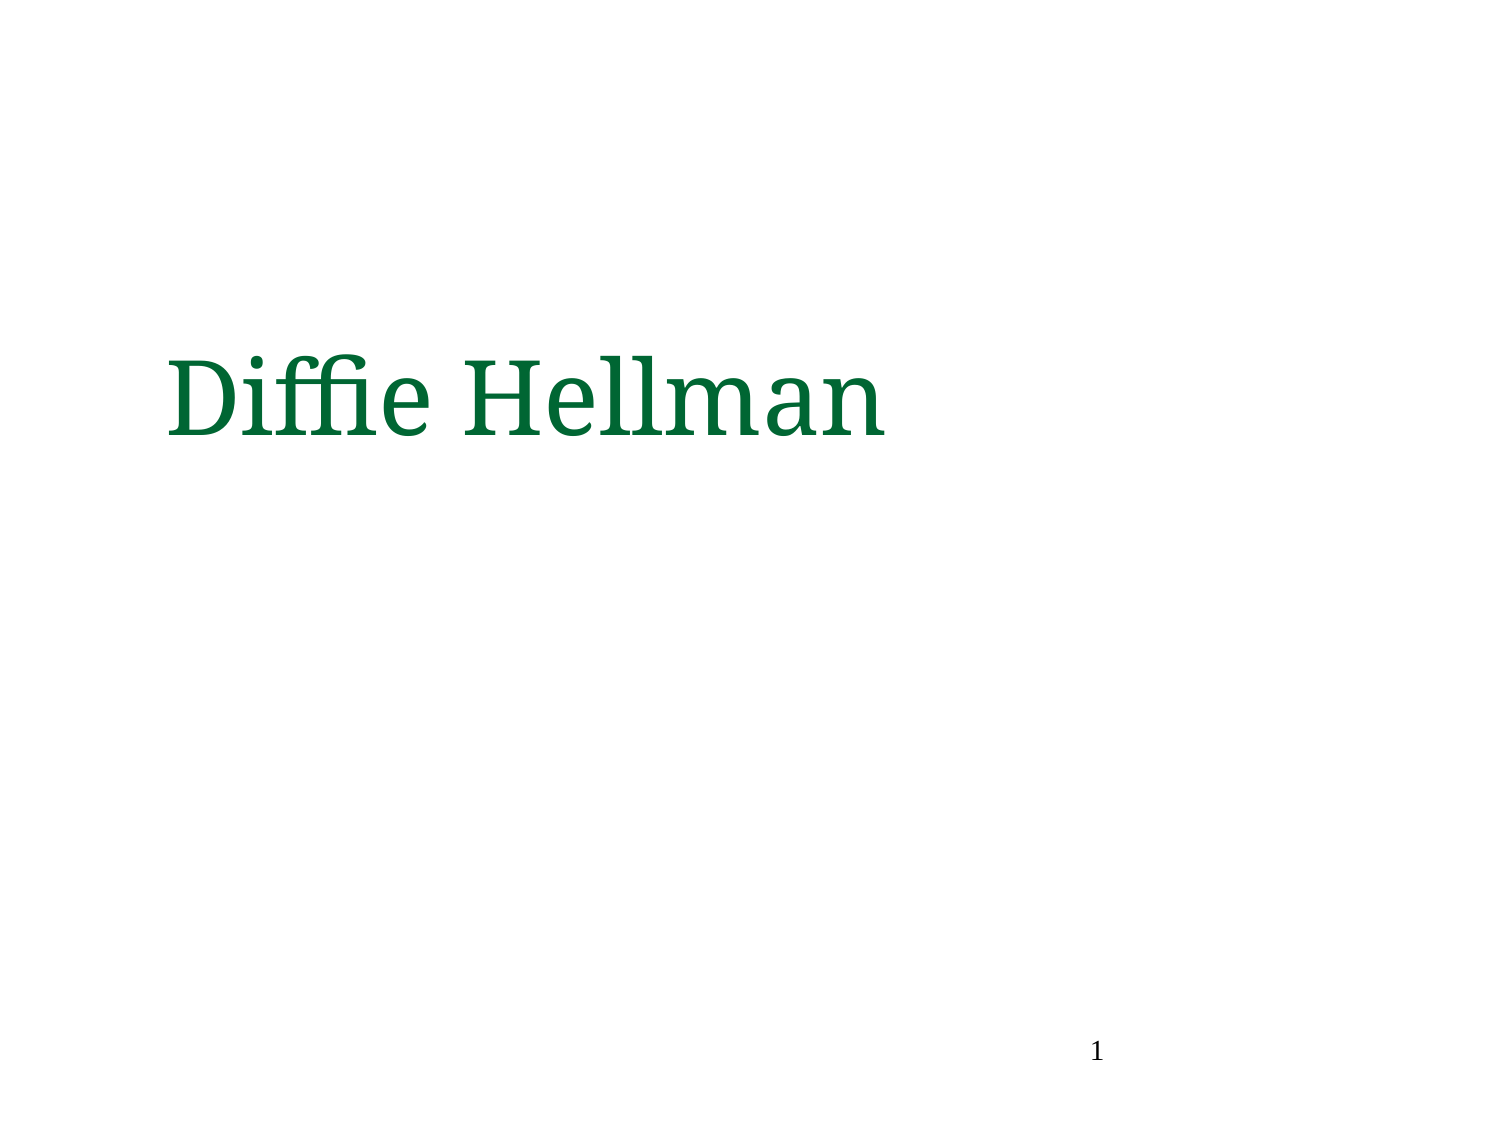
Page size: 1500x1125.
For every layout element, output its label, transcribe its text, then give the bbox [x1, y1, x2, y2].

title Diffie Hellman [150, 249, 1401, 538]
slide_number <number> [1074, 1024, 1425, 1100]
